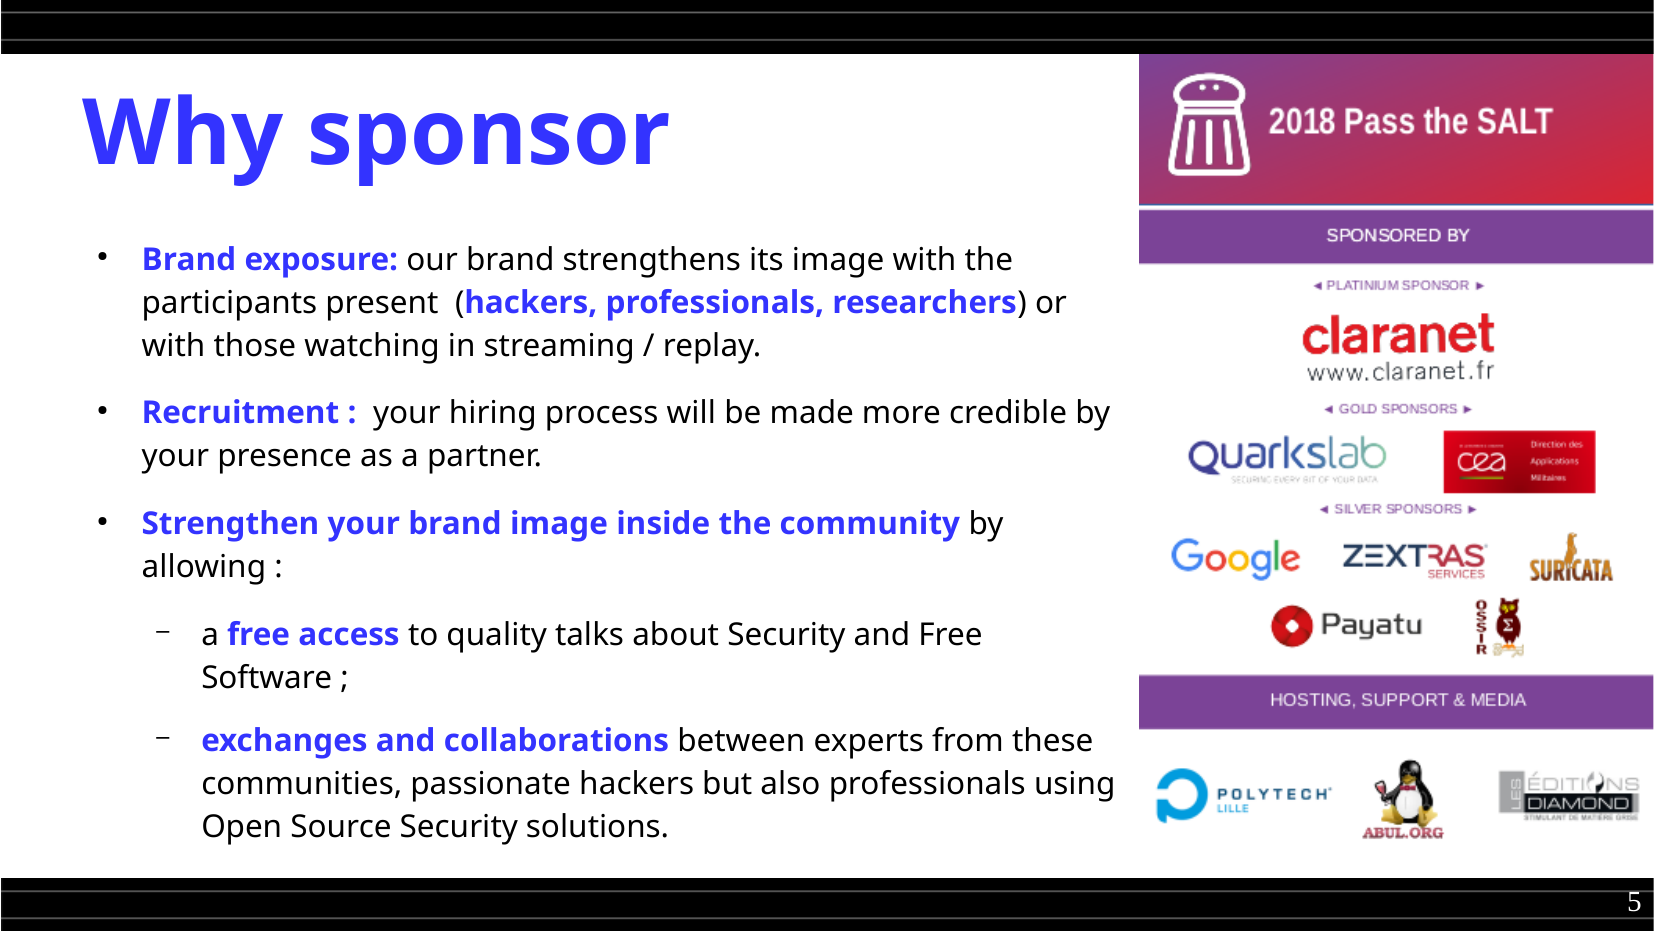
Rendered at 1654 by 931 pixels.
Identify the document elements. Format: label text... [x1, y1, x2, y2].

list Brand exposure: our brand strengthens its image with the participants present (hackers, professionals, researchers) or with those watching in streaming / replay. Recruitment : your hiring process will be made more credible by your presence as a partner. Strengthen your brand image inside the community by allowing : a free access to quality talks about Security and Free Software ; exchanges and collaborations between experts from these communities, passionate hackers but also professionals using Open Source Security solutions. [82, 236, 1123, 851]
title Why sponsor [82, 51, 1571, 207]
picture [1, 878, 1654, 931]
picture [1, 0, 1654, 850]
